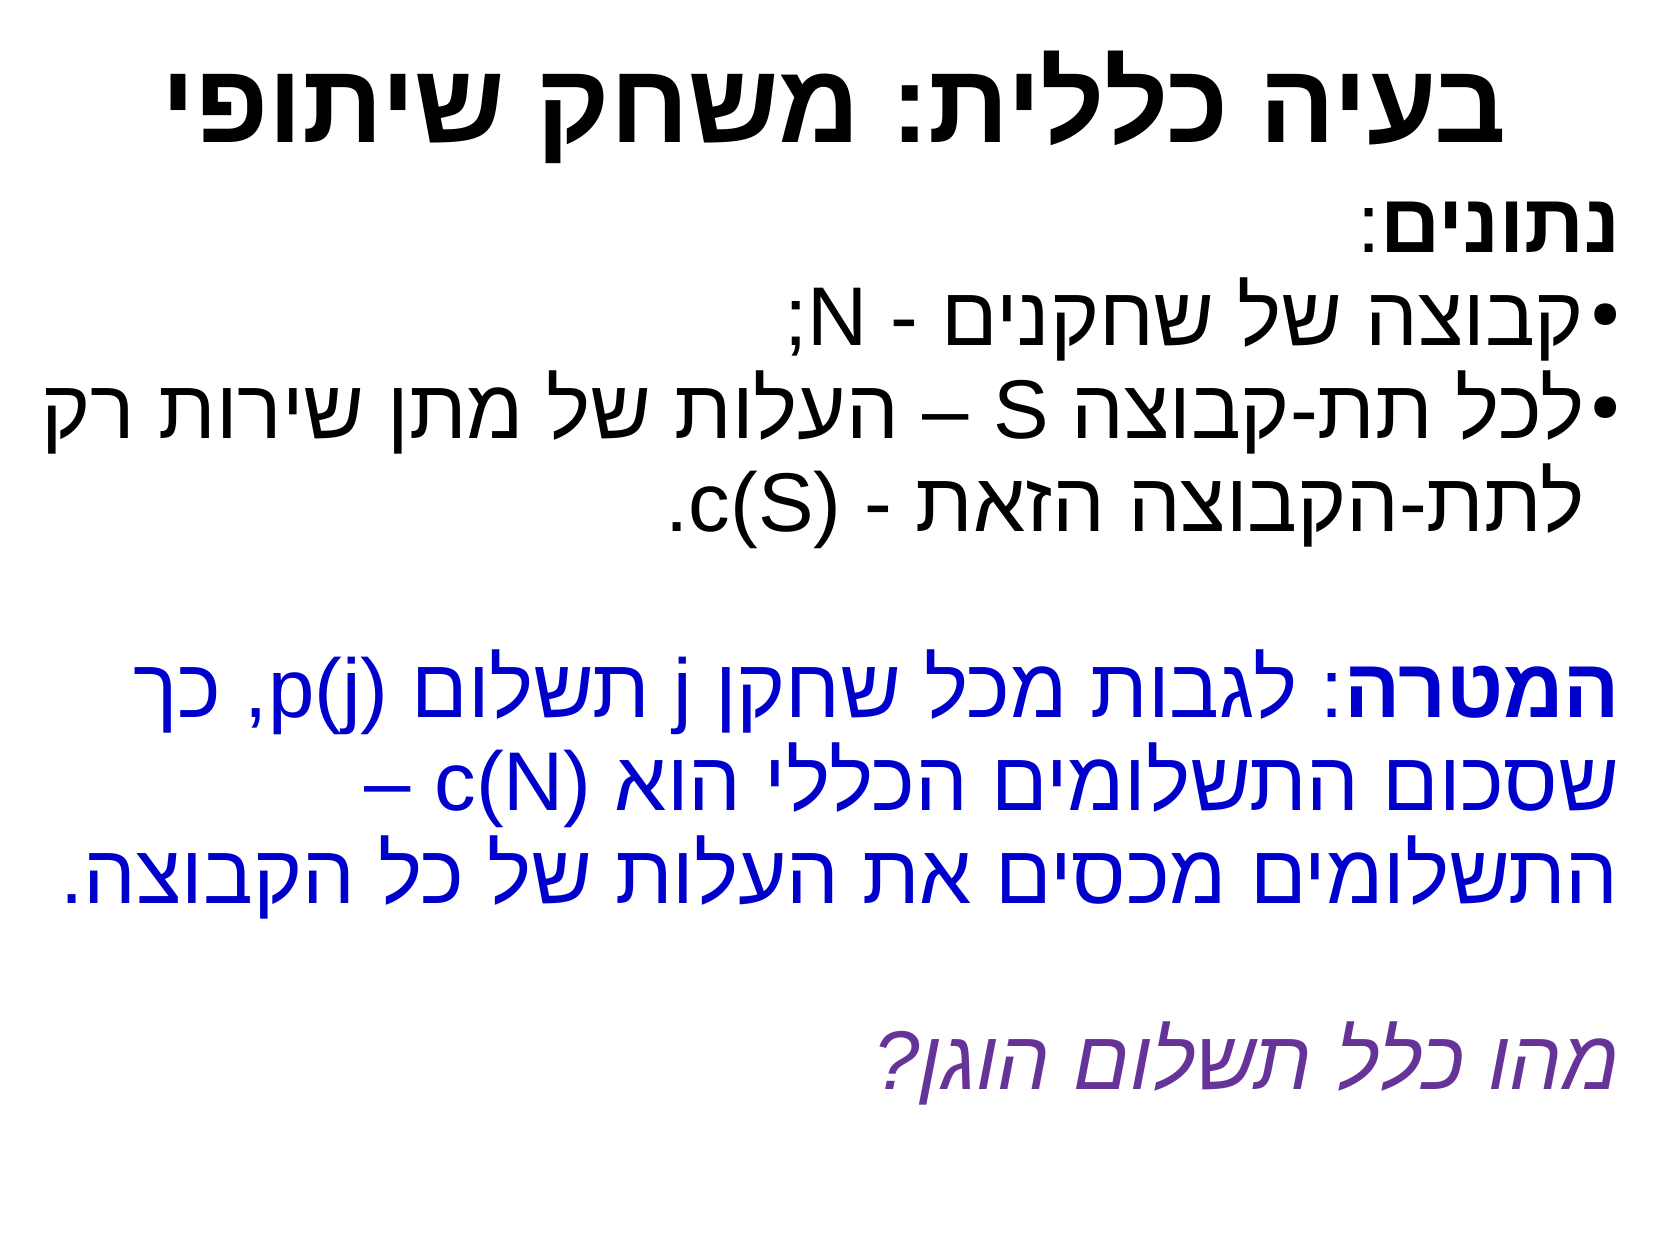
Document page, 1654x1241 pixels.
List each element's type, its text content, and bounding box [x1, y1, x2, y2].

text_box נתונים: קבוצה של שחקנים - N; לכל תת-קבוצה S – העלות של מתן שירות רק לתת-הקבוצה הזאת - c(S). המטרה: לגבות מכל שחקן j תשלום p(j), כך שסכום התשלומים הכללי הוא c(N) – התשלומים מכסים את העלות של כל הקבוצה. מהו כלל תשלום הוגן? [15, 169, 1636, 1115]
title בעיה כללית: משחק שיתופי [15, 0, 1654, 215]
